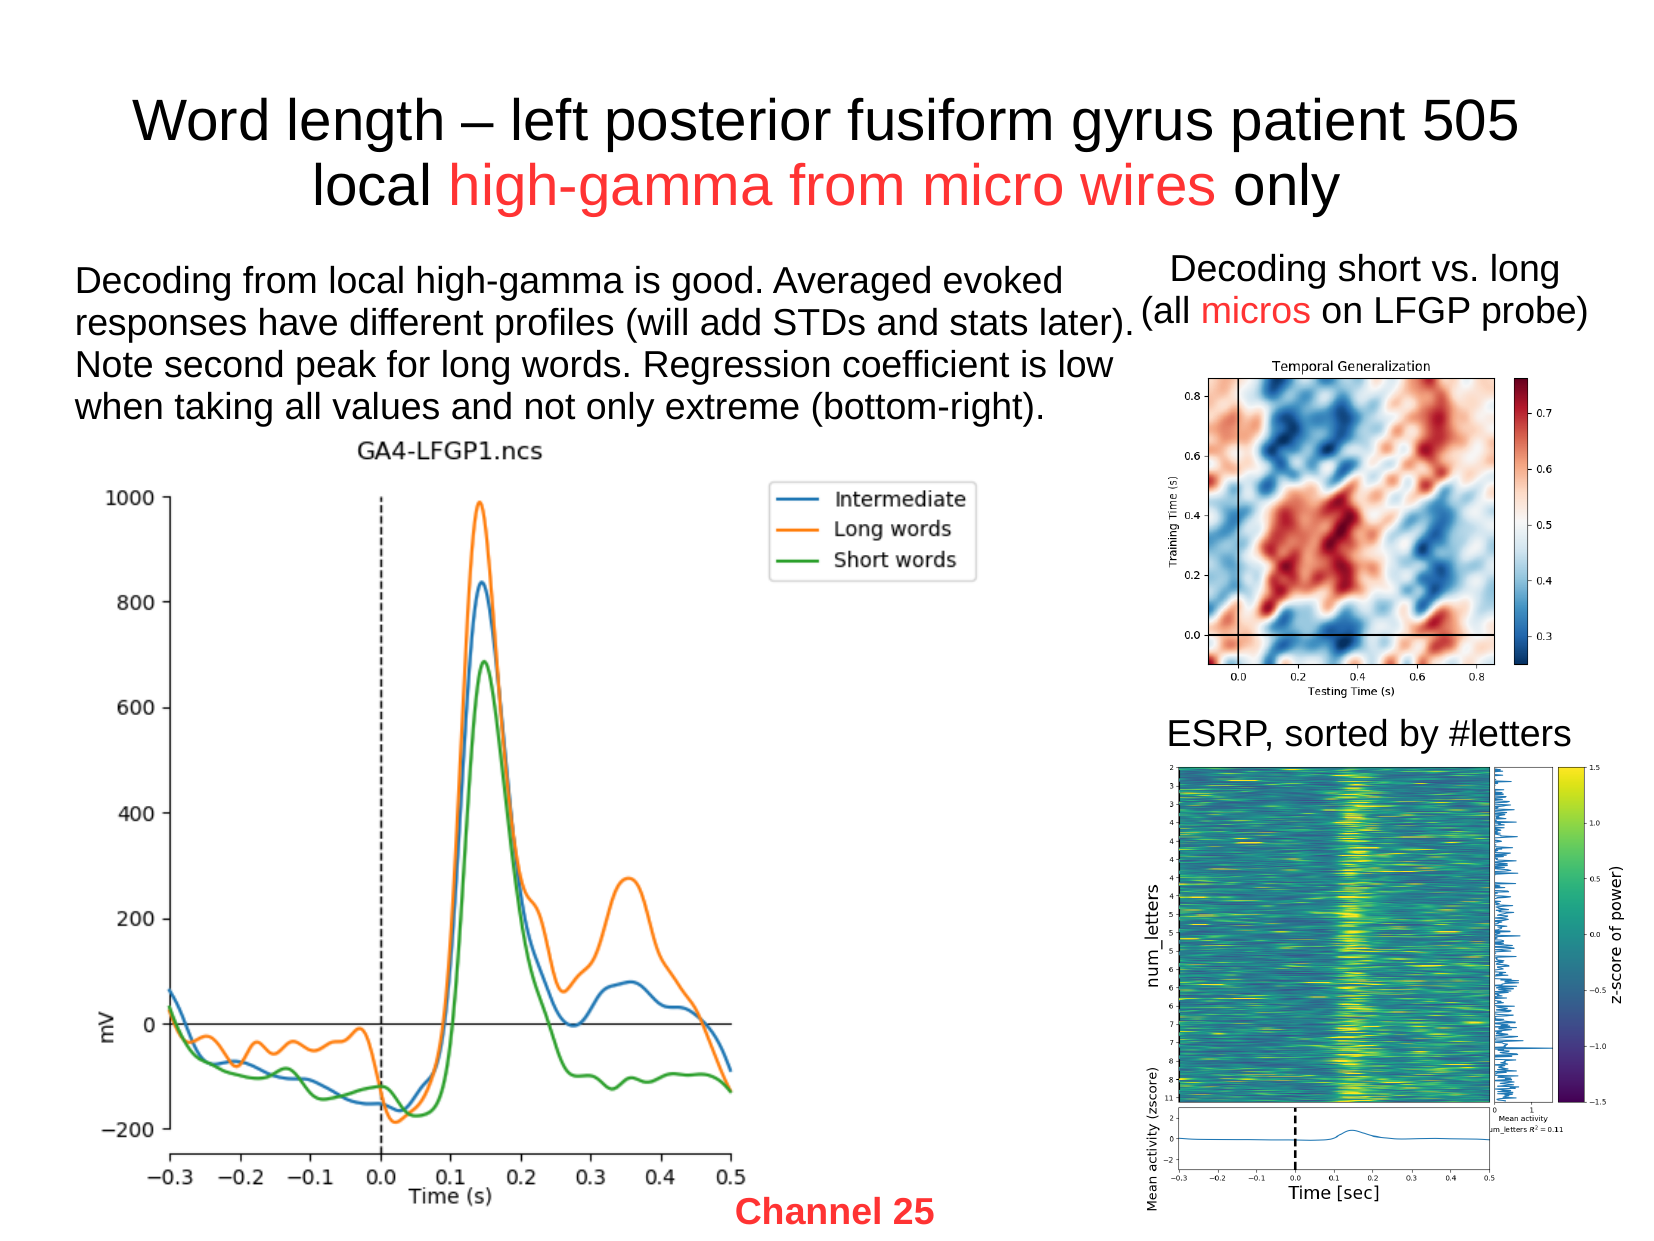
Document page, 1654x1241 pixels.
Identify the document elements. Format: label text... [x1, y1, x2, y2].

picture [22, 365, 1636, 1241]
text_box Decoding short vs. long (all micros on LFGP probe) [1080, 240, 1651, 381]
text_box ESRP, sorted by #letters [1112, 705, 1638, 816]
text_box Channel 25 [720, 1183, 976, 1241]
title Word length – left posterior fusiform gyrus patient 505 local high-gamma from micro wires only [82, 49, 1571, 252]
text_box Decoding from local high-gamma is good. Averaged evoked responses have different profiles (will add STDs and stats later). Note second peak for long words. Regression coefficient is low when taking all values and not only extreme (bottom-right). [60, 252, 1156, 436]
